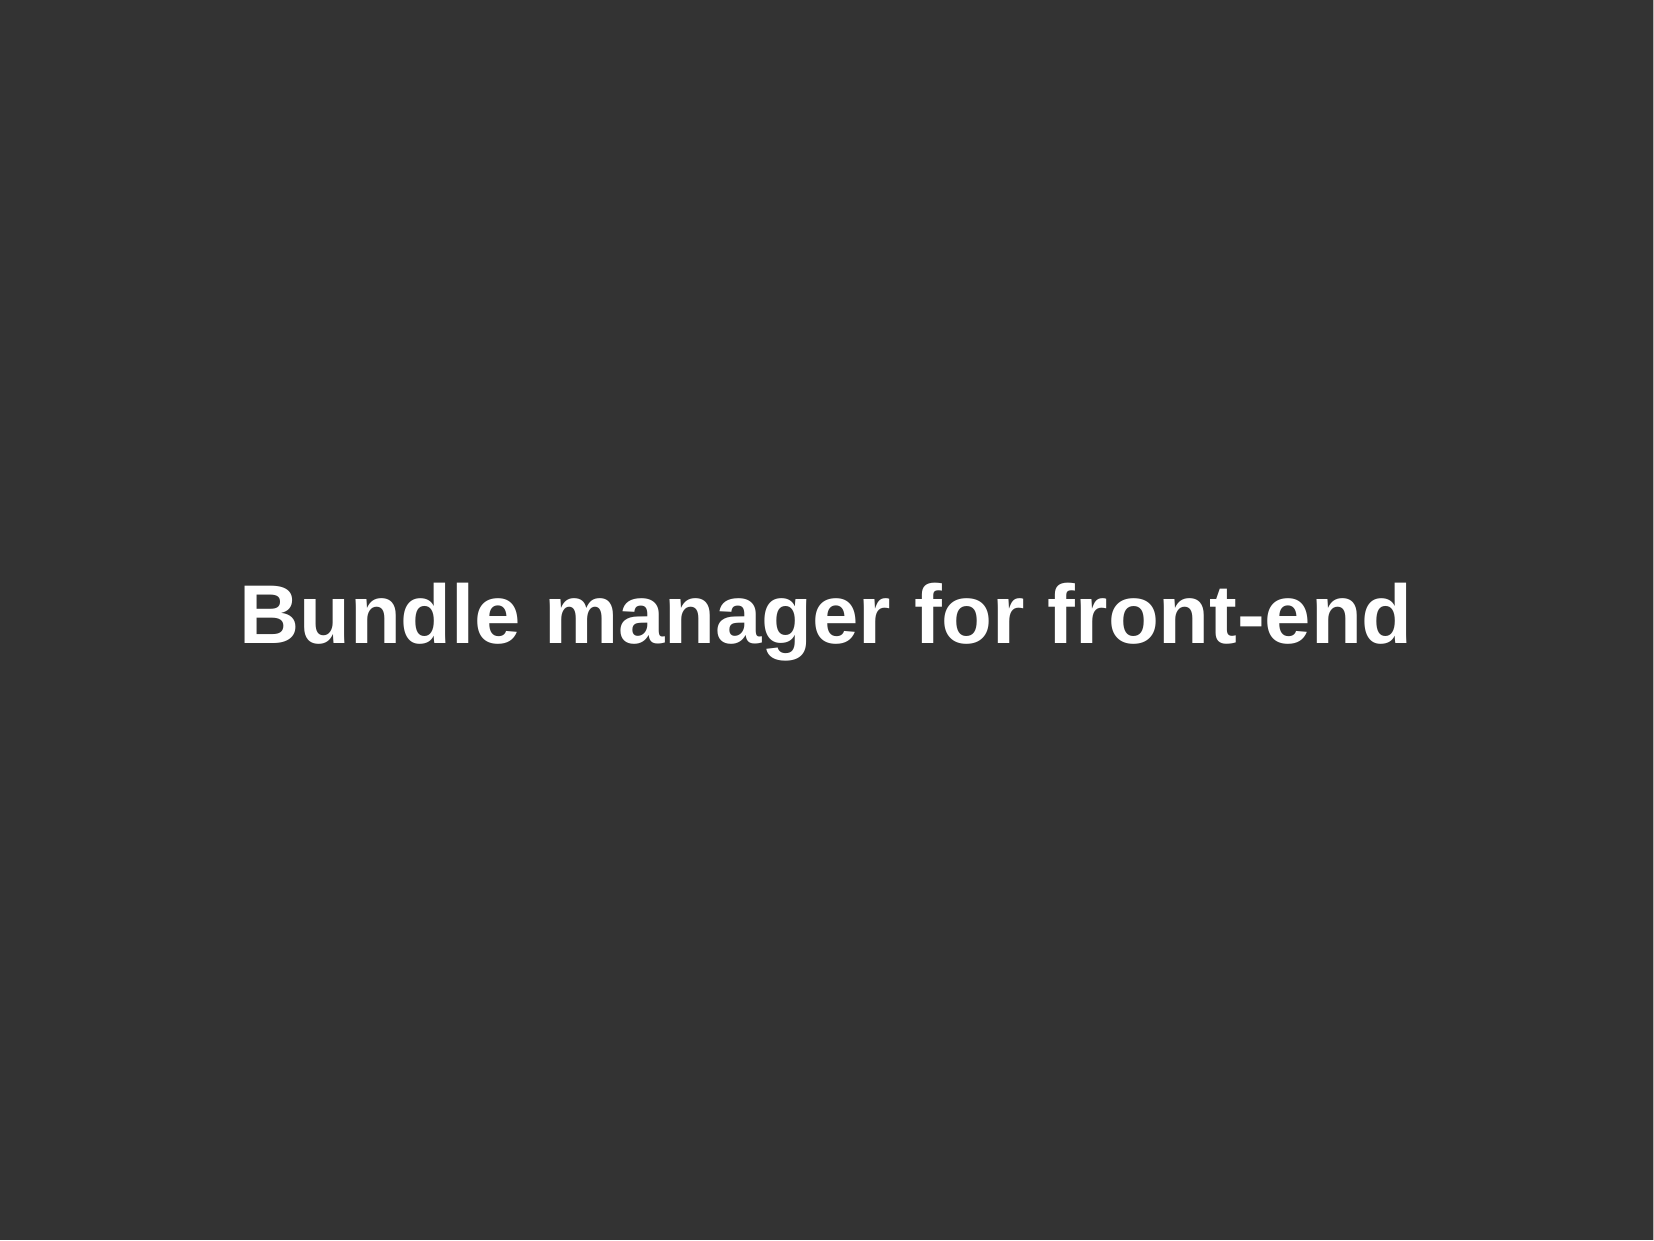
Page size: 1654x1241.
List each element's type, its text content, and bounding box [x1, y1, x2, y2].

subtitle Bundle manager for front-end [82, 134, 1571, 1095]
